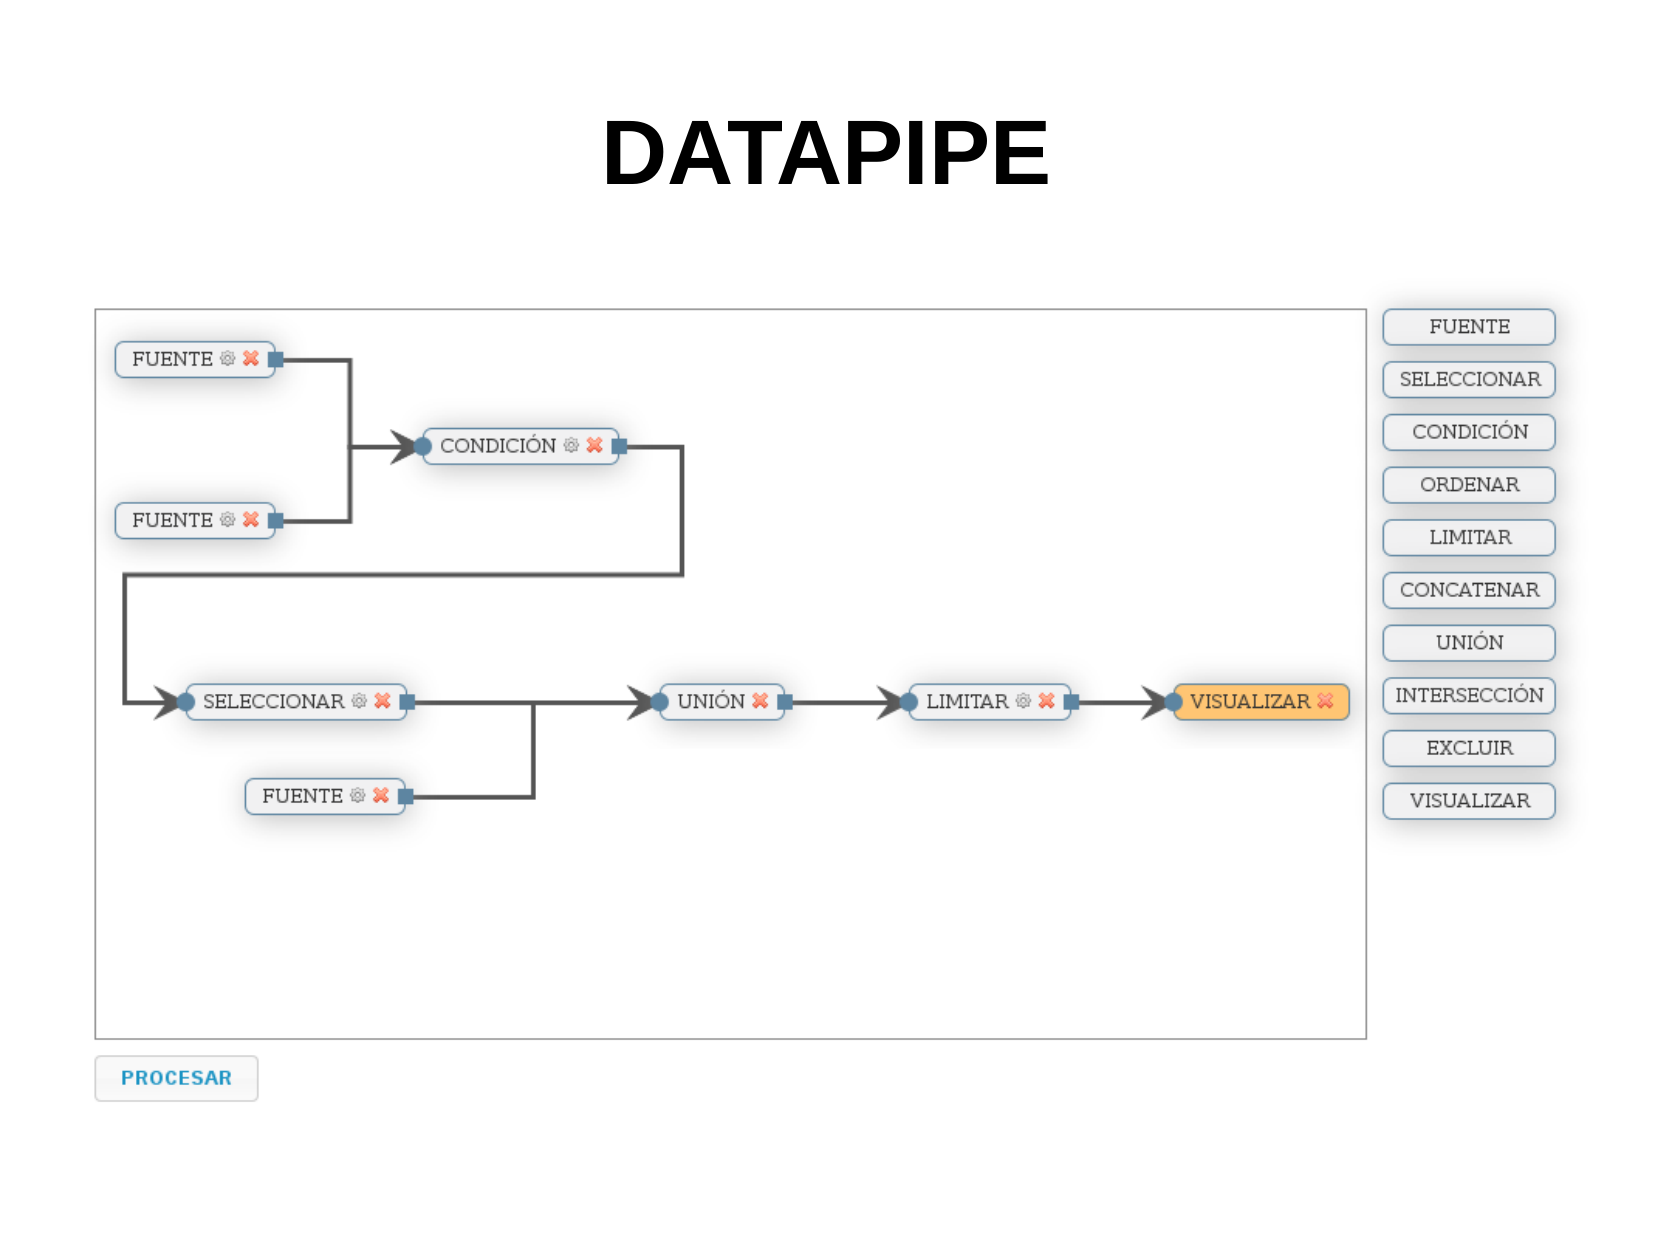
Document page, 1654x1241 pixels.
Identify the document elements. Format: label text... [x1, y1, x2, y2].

picture [70, 270, 1598, 1116]
title DATAPIPE [82, 49, 1571, 257]
